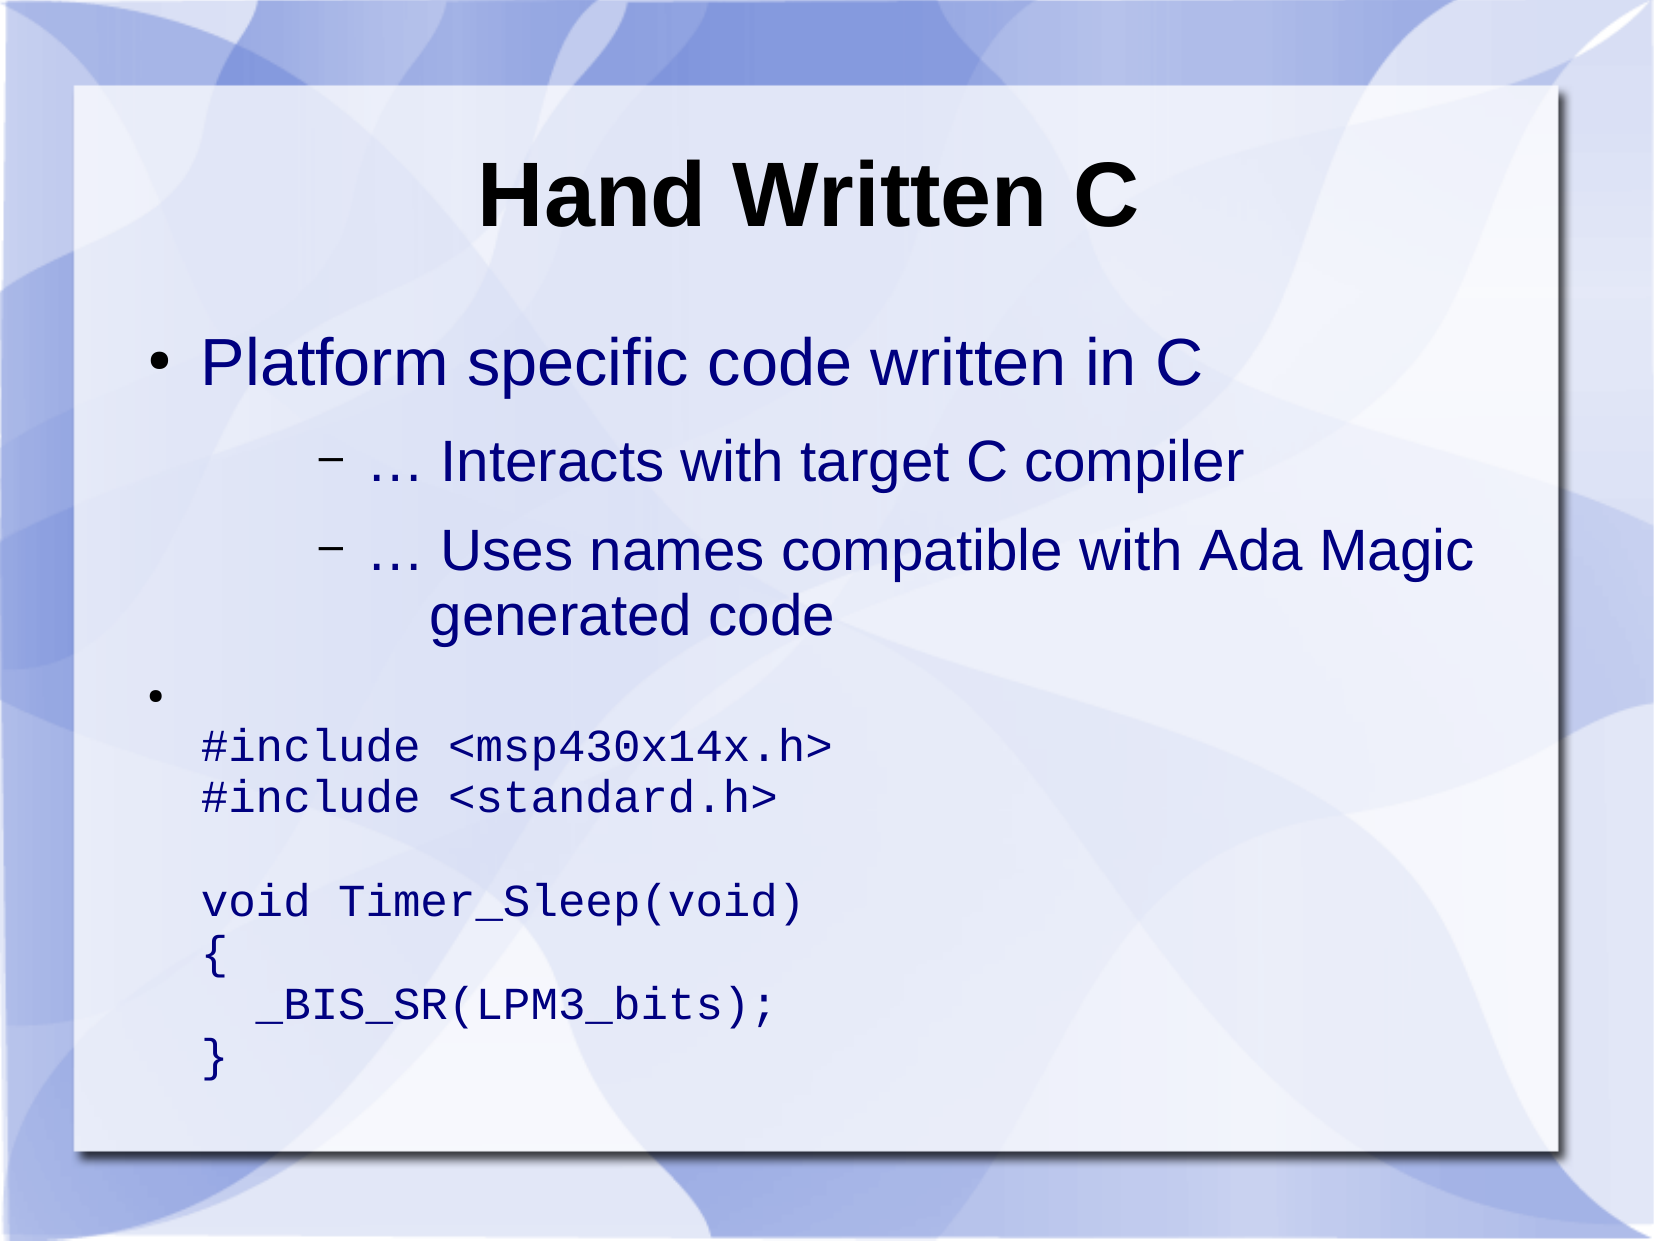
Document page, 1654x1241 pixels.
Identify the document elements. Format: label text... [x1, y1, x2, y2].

title Hand Written C [82, 98, 1536, 291]
picture [0, 0, 1654, 1241]
list Platform specific code written in C … Interacts with target C compiler … Uses names compatible with Ada Magic generated code #include <msp430x14x.h> #include <standard.h> void Timer_Sleep(void) { _BIS_SR(LPM3_bits); } [129, 324, 1489, 1061]
